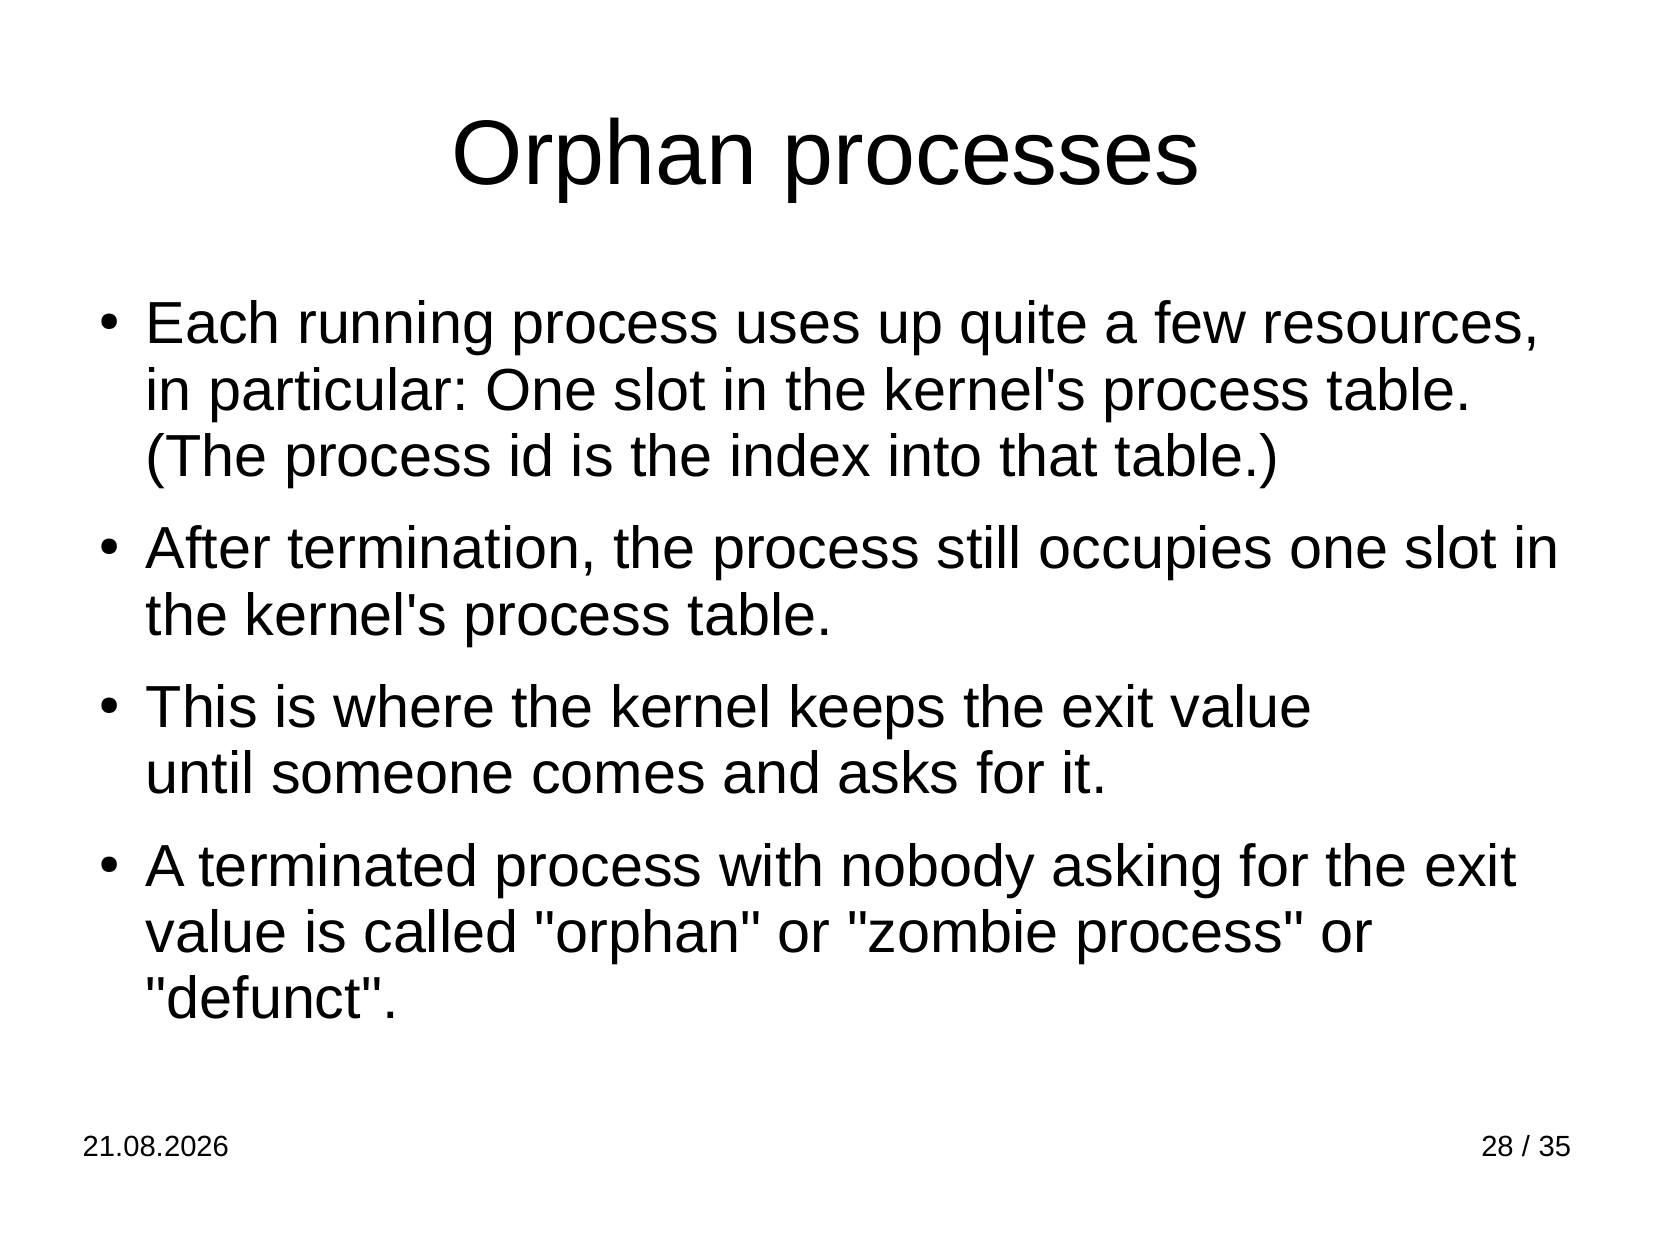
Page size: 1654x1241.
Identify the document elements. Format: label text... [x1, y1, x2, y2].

list Each running process uses up quite a few resources, in particular: One slot in the kernel's process table. (The process id is the index into that table.) After termination, the process still occupies one slot in the kernel's process table. This is where the kernel keeps the exit value until someone comes and asks for it. A terminated process with nobody asking for the exit value is called "orphan" or "zombie process" or "defunct". [82, 290, 1571, 1087]
title Orphan processes [82, 49, 1571, 257]
